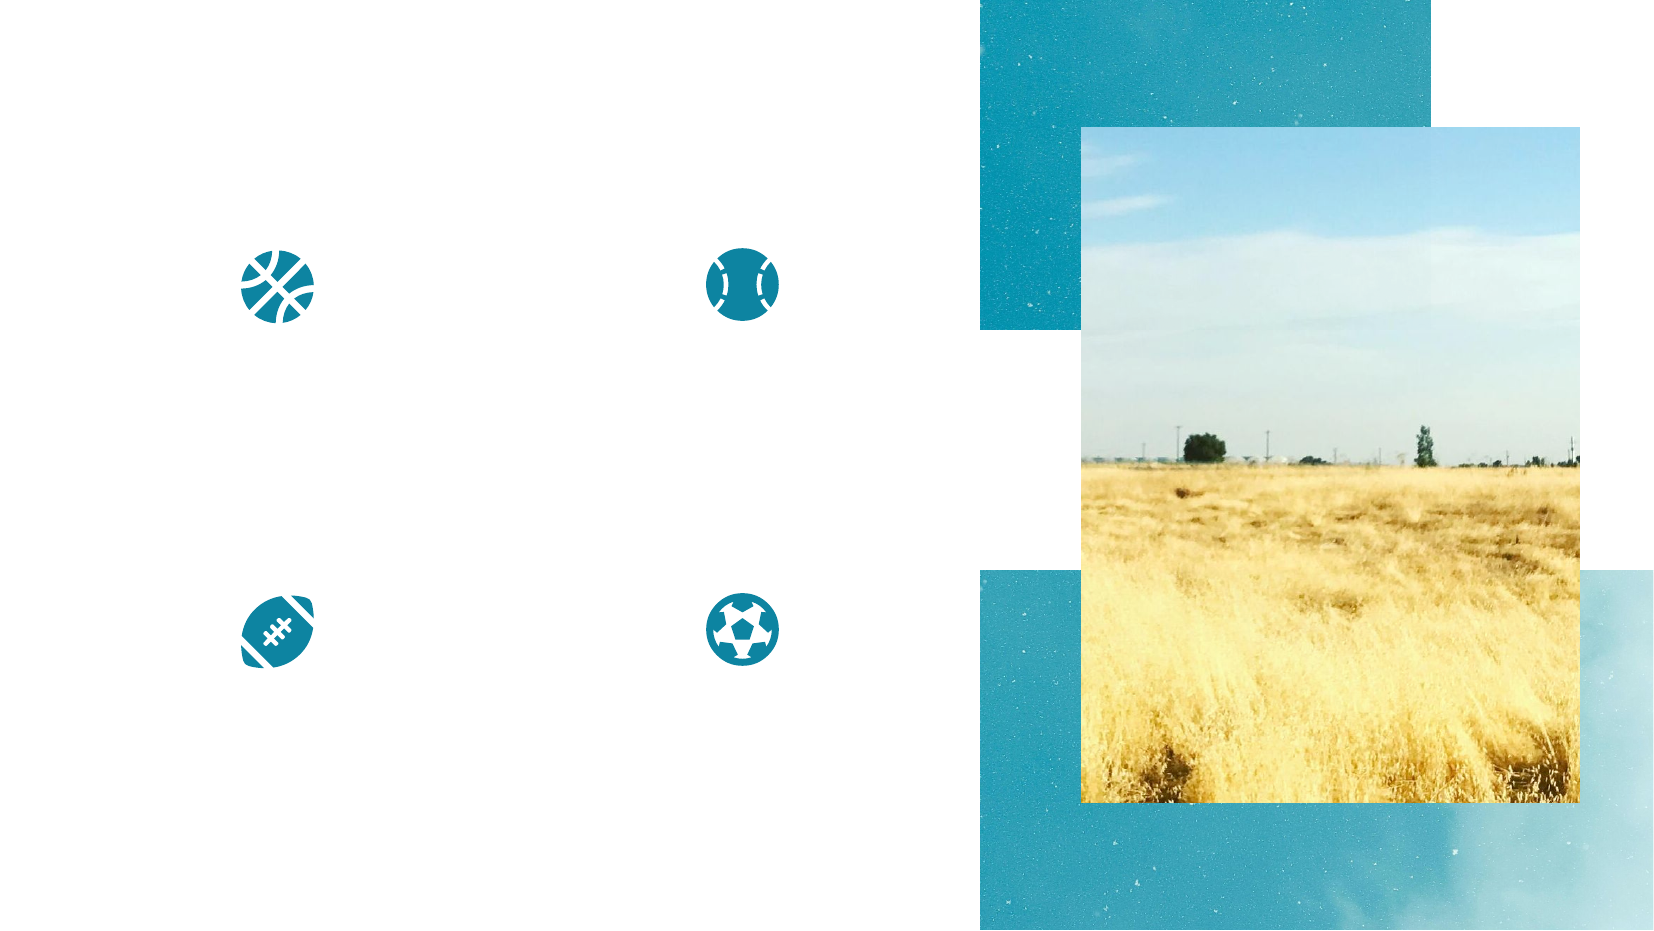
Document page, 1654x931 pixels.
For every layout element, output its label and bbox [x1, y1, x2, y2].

text_box [241, 280, 273, 310]
text_box [270, 250, 301, 282]
text_box [241, 263, 261, 282]
text_box [241, 645, 265, 669]
text_box [241, 596, 314, 668]
text_box [254, 291, 285, 324]
text_box [282, 303, 301, 323]
text_box [254, 250, 273, 271]
text_box [290, 595, 314, 619]
picture [980, 0, 1654, 930]
text_box [706, 593, 779, 666]
text_box [282, 263, 314, 294]
text_box [294, 292, 314, 310]
text_box [706, 248, 779, 321]
